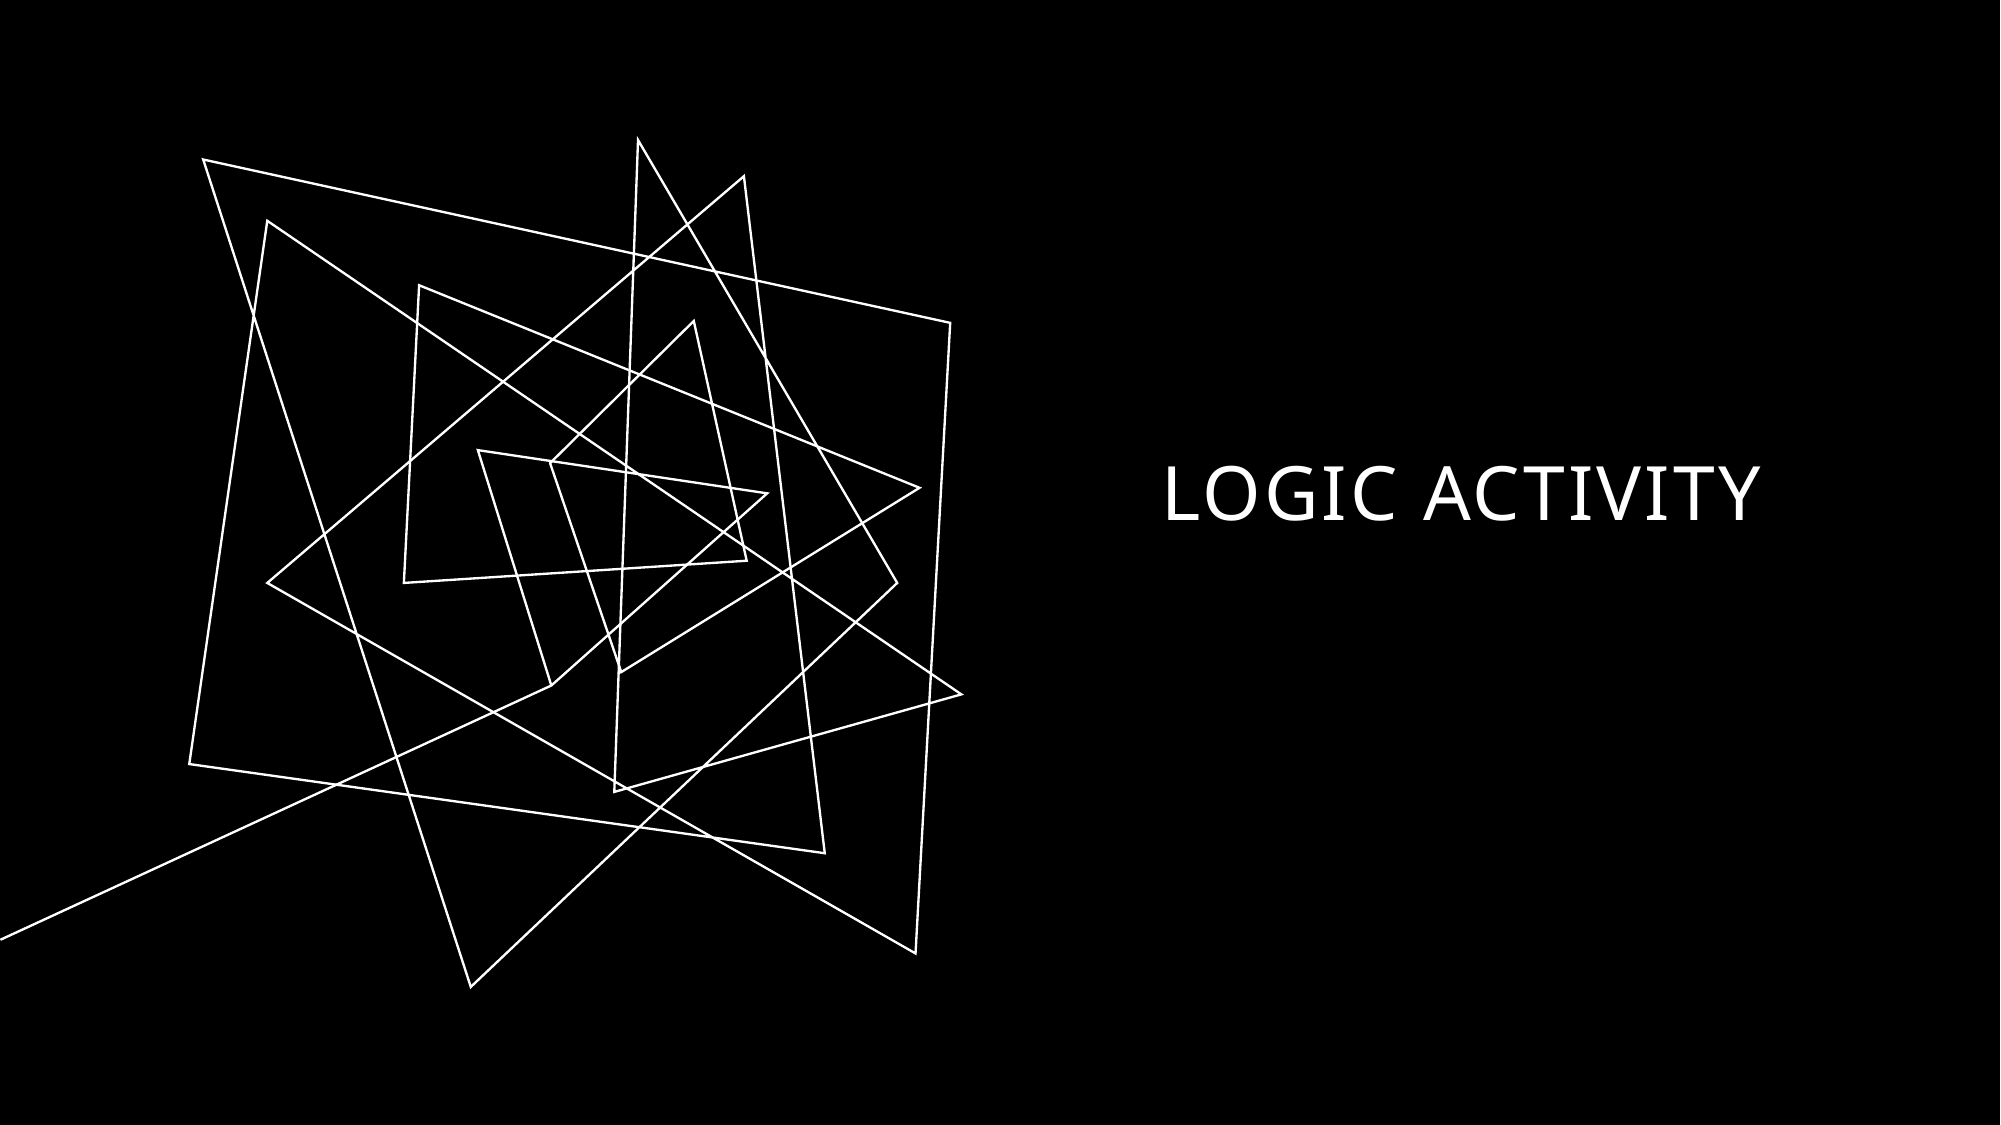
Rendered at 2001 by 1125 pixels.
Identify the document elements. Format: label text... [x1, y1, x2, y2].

title LOGIC ACTIVITY [1146, 66, 1833, 634]
